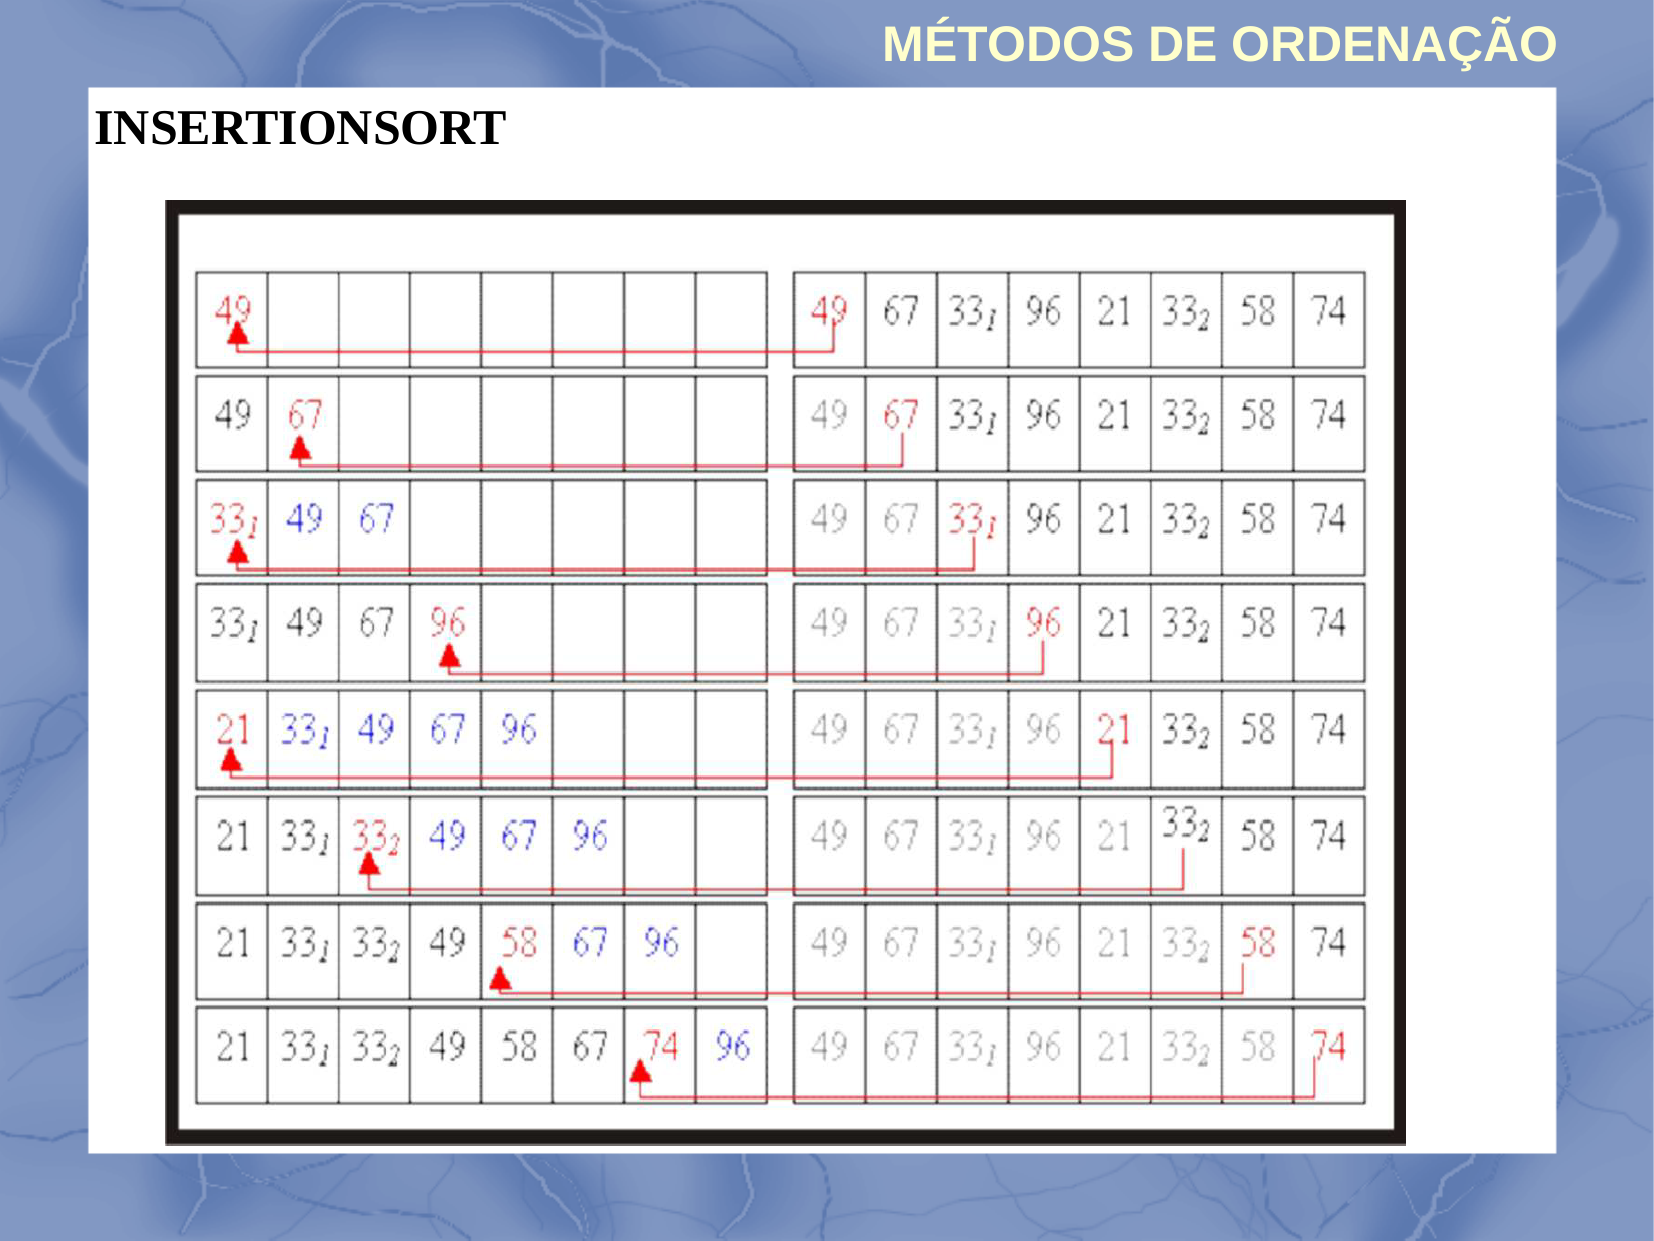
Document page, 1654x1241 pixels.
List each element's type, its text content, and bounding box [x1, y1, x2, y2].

text_box INSERTIONSORT [94, 94, 1548, 1146]
text_box MÉTODOS DE ORDENAÇÃO [141, 0, 1559, 83]
picture [0, 0, 1654, 1241]
